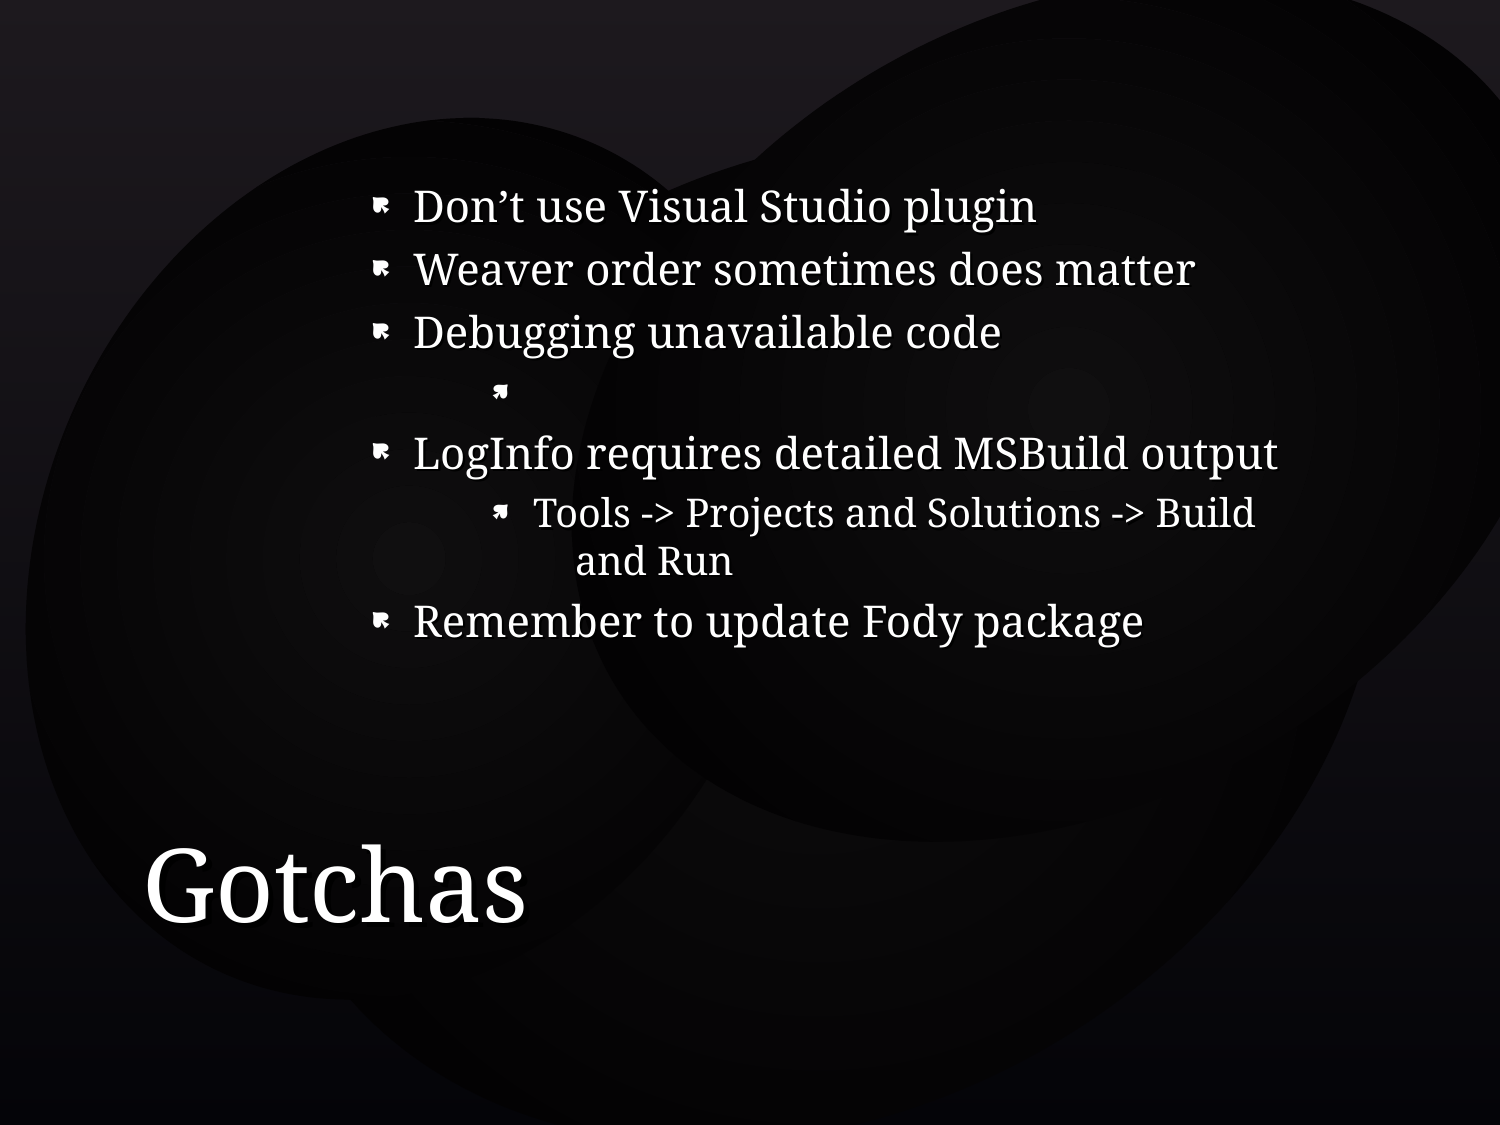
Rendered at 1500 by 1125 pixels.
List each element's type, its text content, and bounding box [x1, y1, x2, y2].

title Gotchas [127, 800, 1366, 951]
list Don’t use Visual Studio plugin Weaver order sometimes does matter Debugging unavailable code LogInfo requires detailed MSBuild output Tools -> Projects and Solutions -> Build and Run Remember to update Fody package [350, 112, 1351, 713]
